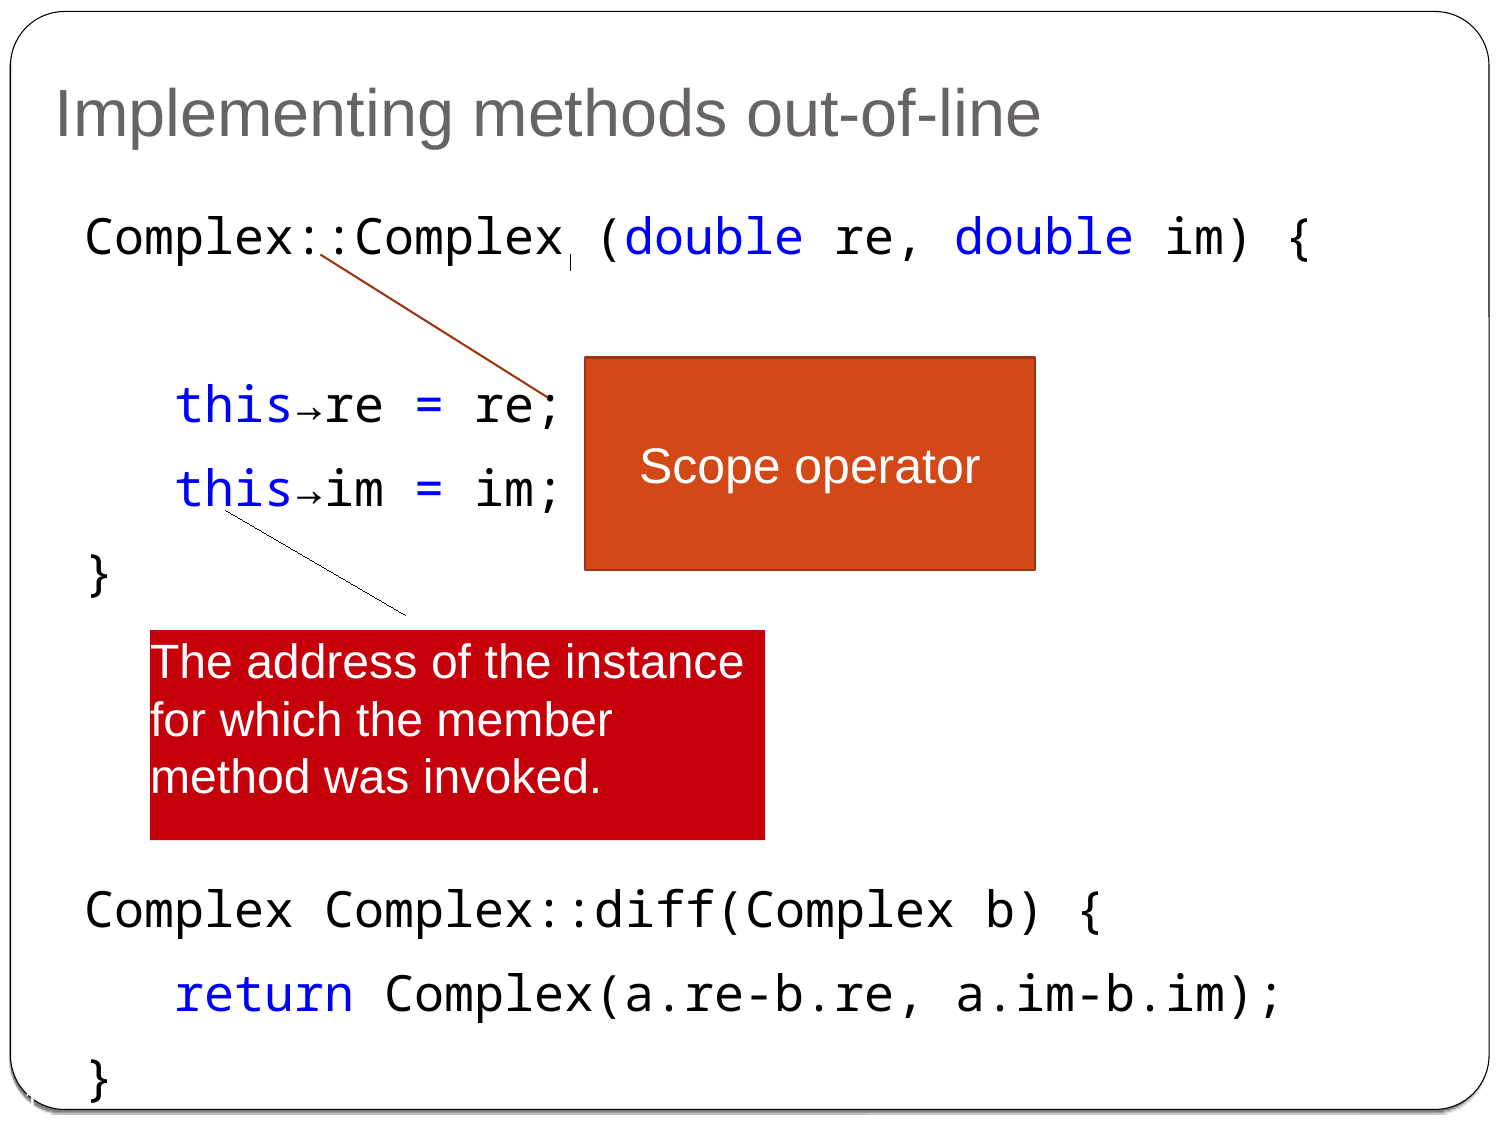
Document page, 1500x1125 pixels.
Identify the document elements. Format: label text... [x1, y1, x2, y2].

slide_number <number> [0, 1074, 50, 1125]
title Implementing methods out-of-line [40, 75, 1441, 165]
list Complex::Complex (double re, double im) { this→re = re; this→im = im; } Complex Complex::diff(Complex b) { return Complex(a.re-b.re, a.im-b.im); } [40, 185, 1441, 1051]
text_box Scope operator [585, 358, 1035, 570]
text_box The address of the instance for which the member method was invoked. [150, 630, 766, 841]
